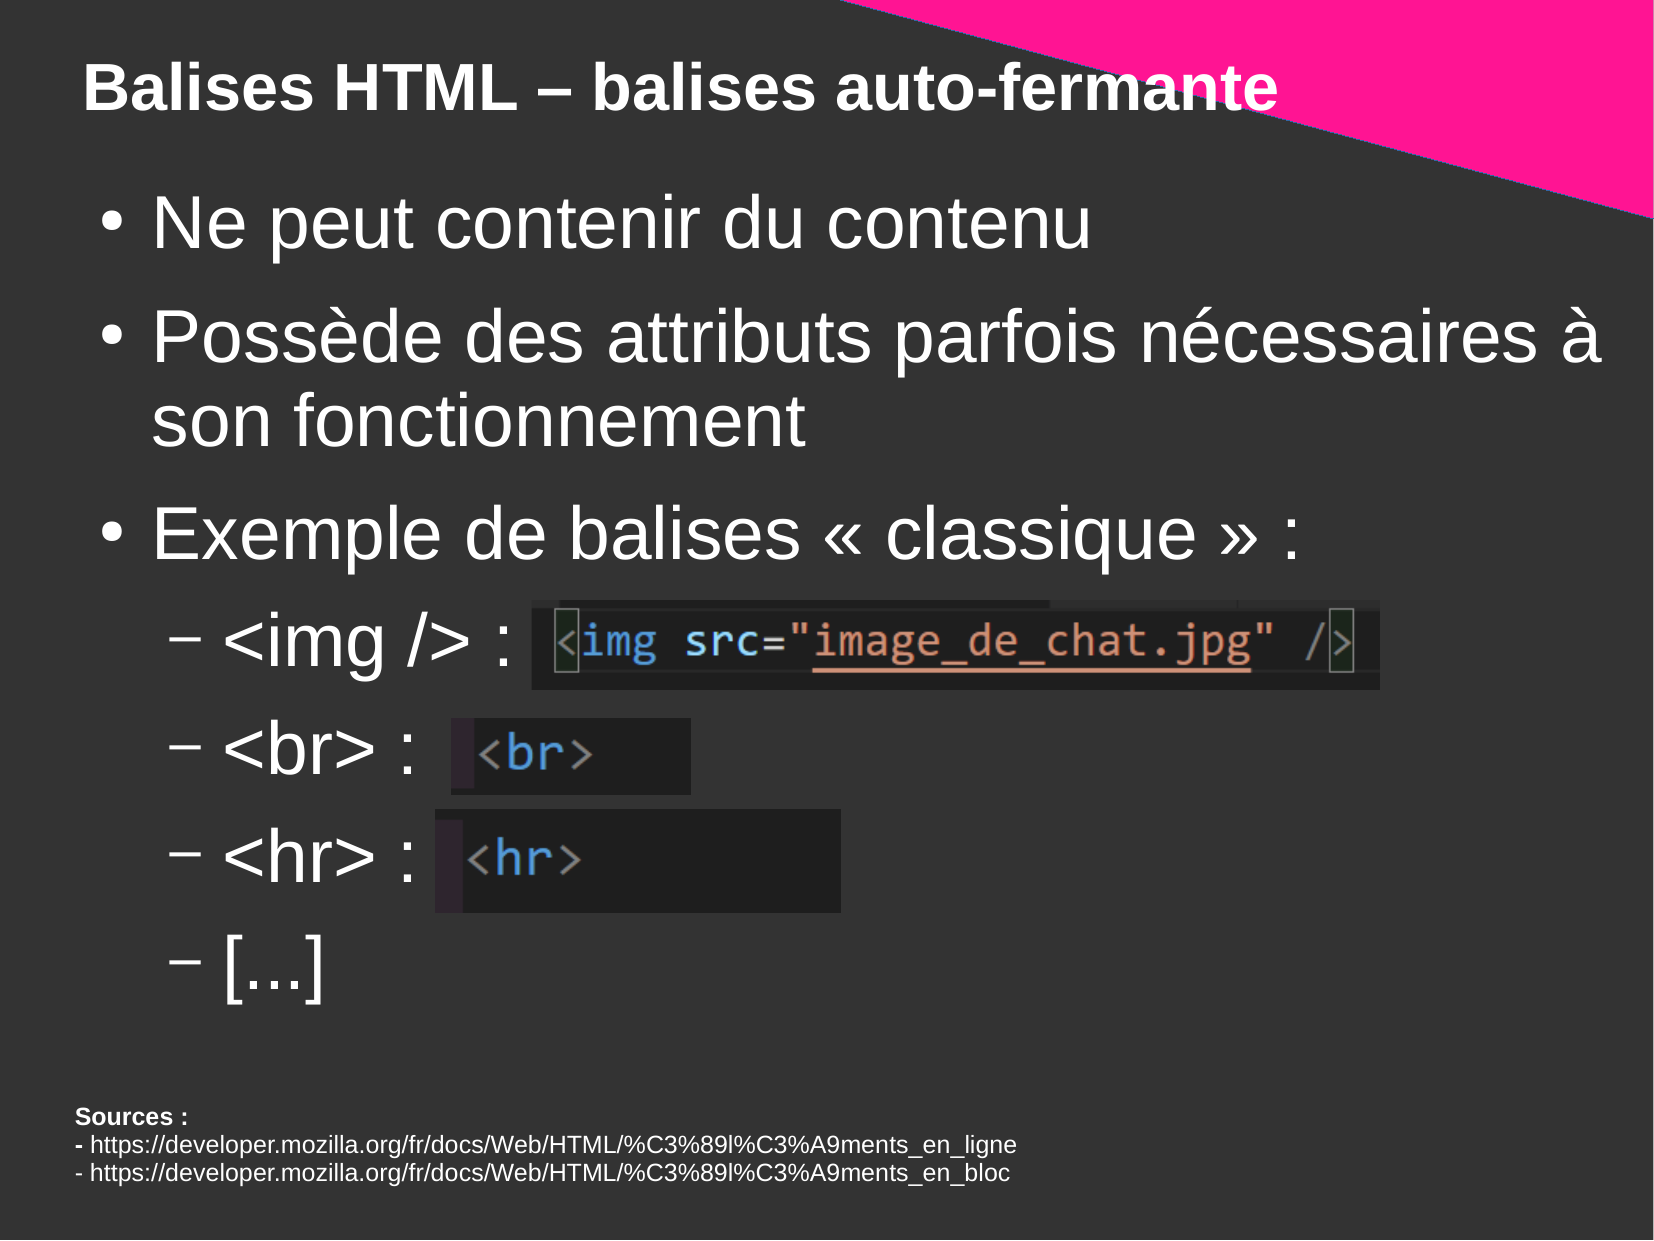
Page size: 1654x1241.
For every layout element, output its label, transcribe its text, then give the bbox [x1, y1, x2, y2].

picture [435, 809, 841, 914]
text_box Sources : - https://developer.mozilla.org/fr/docs/Web/HTML/%C3%89l%C3%A9ments_en_ligne - https://developer.mozilla.org/fr/docs/Web/HTML/%C3%89l%C3%A9ments_en_bloc [60, 1095, 1546, 1208]
text_box [840, 0, 1654, 219]
picture [531, 600, 1381, 690]
picture [451, 718, 691, 796]
title Balises HTML – balises auto-fermante [82, 49, 1571, 153]
list Ne peut contenir du contenu Possède des attributs parfois nécessaires à son fonctionnement Exemple de balises « classique » : <img /> : <br> : <hr> : [...] [81, 180, 1621, 1036]
